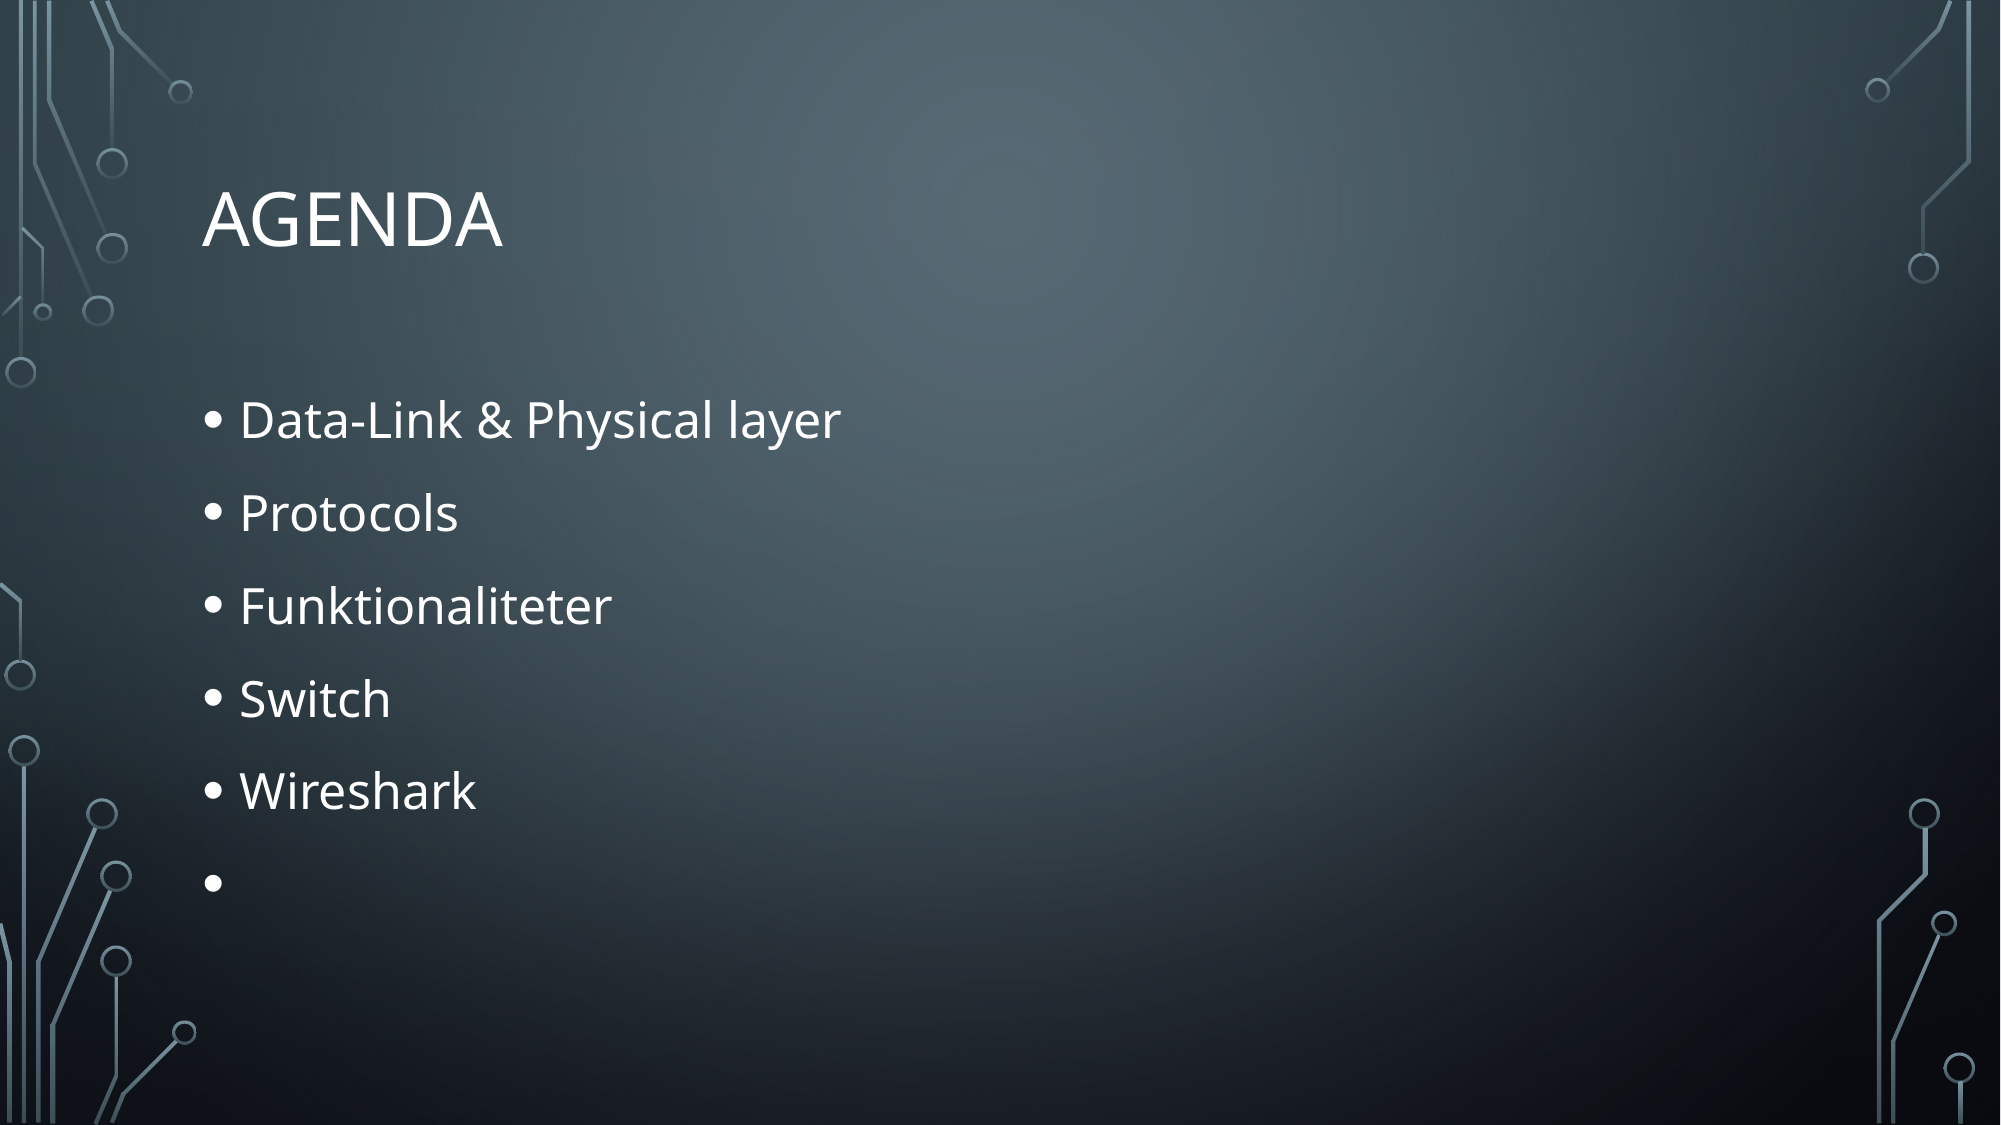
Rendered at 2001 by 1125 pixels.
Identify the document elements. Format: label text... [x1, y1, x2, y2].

title agenda [187, 101, 1813, 344]
list Data-Link & Physical layer Protocols Funktionaliteter Switch Wireshark [187, 369, 1813, 951]
